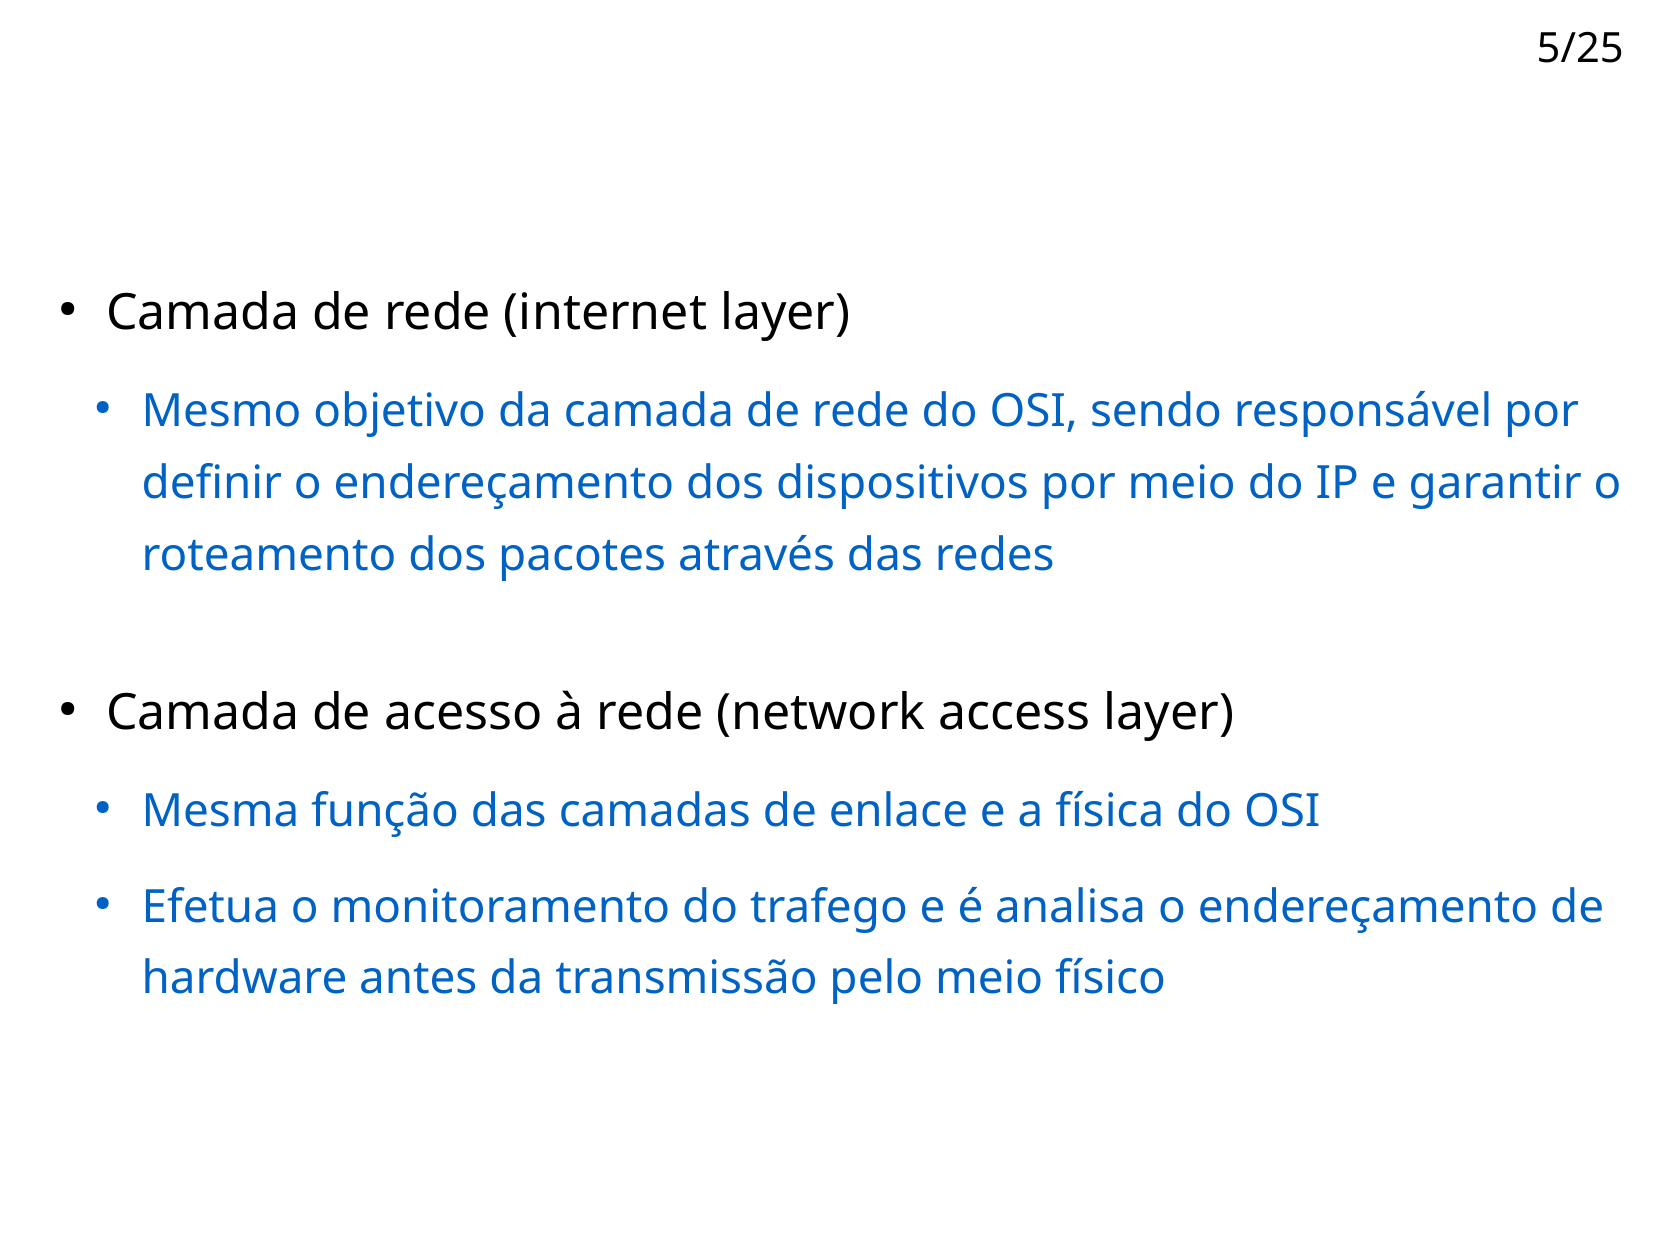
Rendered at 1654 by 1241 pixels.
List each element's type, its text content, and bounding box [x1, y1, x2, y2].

list Camada de rede (internet layer) Mesmo objetivo da camada de rede do OSI, sendo responsável por definir o endereçamento dos dispositivos por meio do IP e garantir o roteamento dos pacotes através das redes Camada de acesso à rede (network access layer) Mesma função das camadas de enlace e a física do OSI Efetua o monitoramento do trafego e é analisa o endereçamento de hardware antes da transmissão pelo meio físico [59, 265, 1625, 1211]
